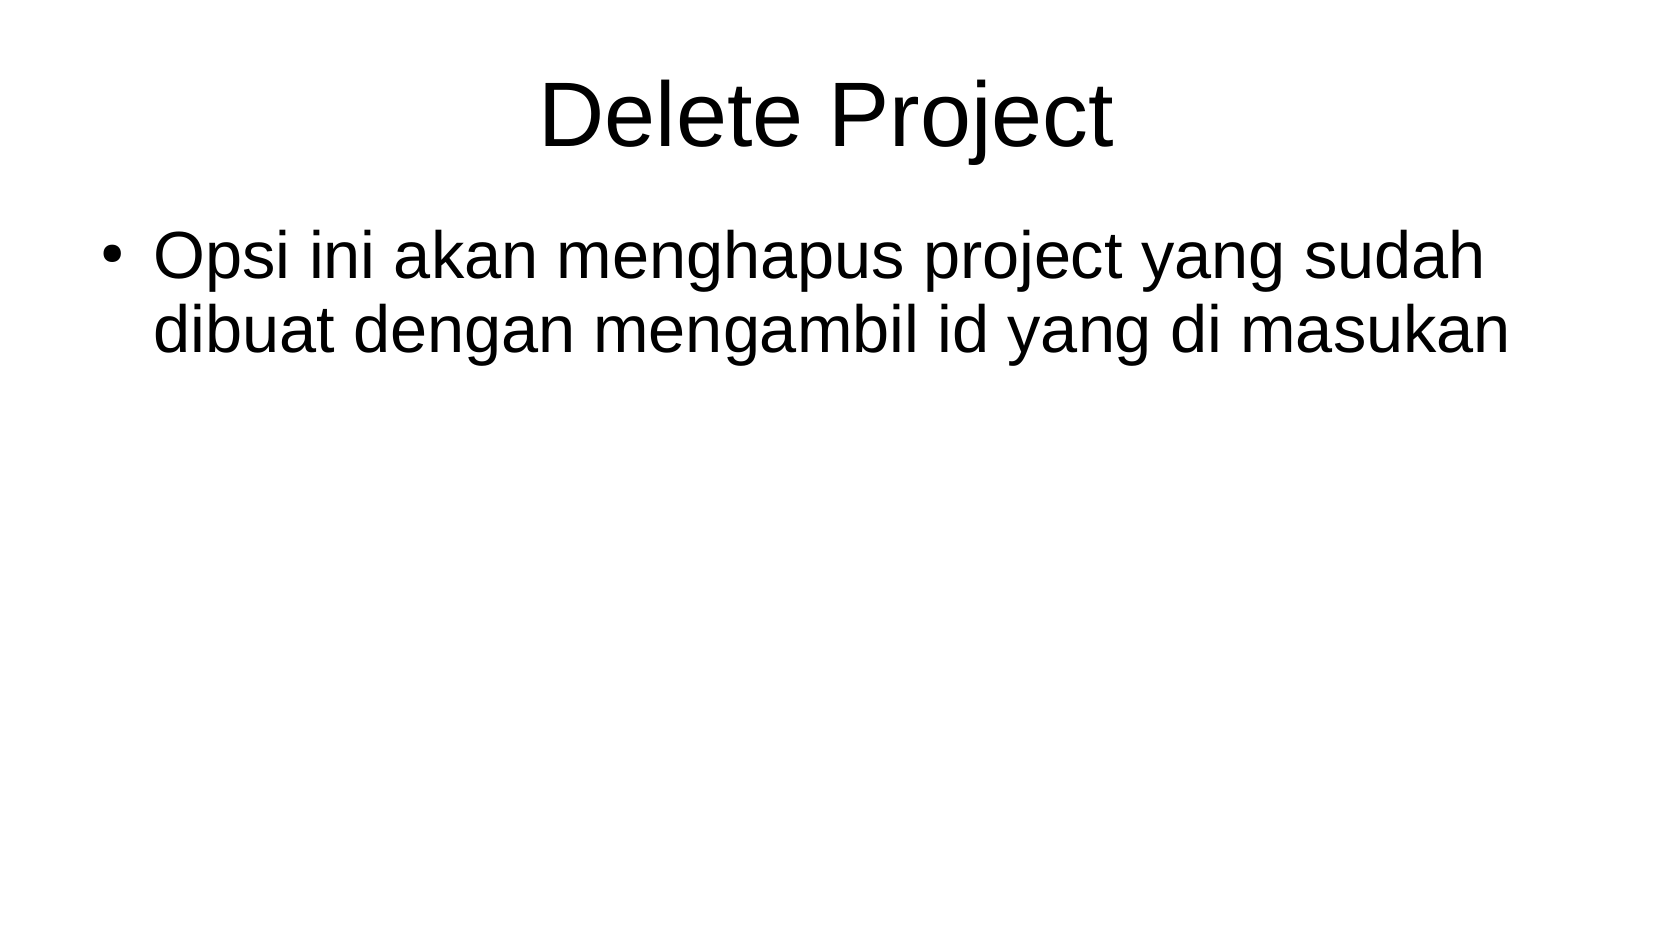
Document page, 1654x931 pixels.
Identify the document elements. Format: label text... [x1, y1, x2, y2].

title Delete Project [82, 37, 1571, 193]
list Opsi ini akan menghapus project yang sudah dibuat dengan mengambil id yang di masukan [82, 217, 1571, 758]
